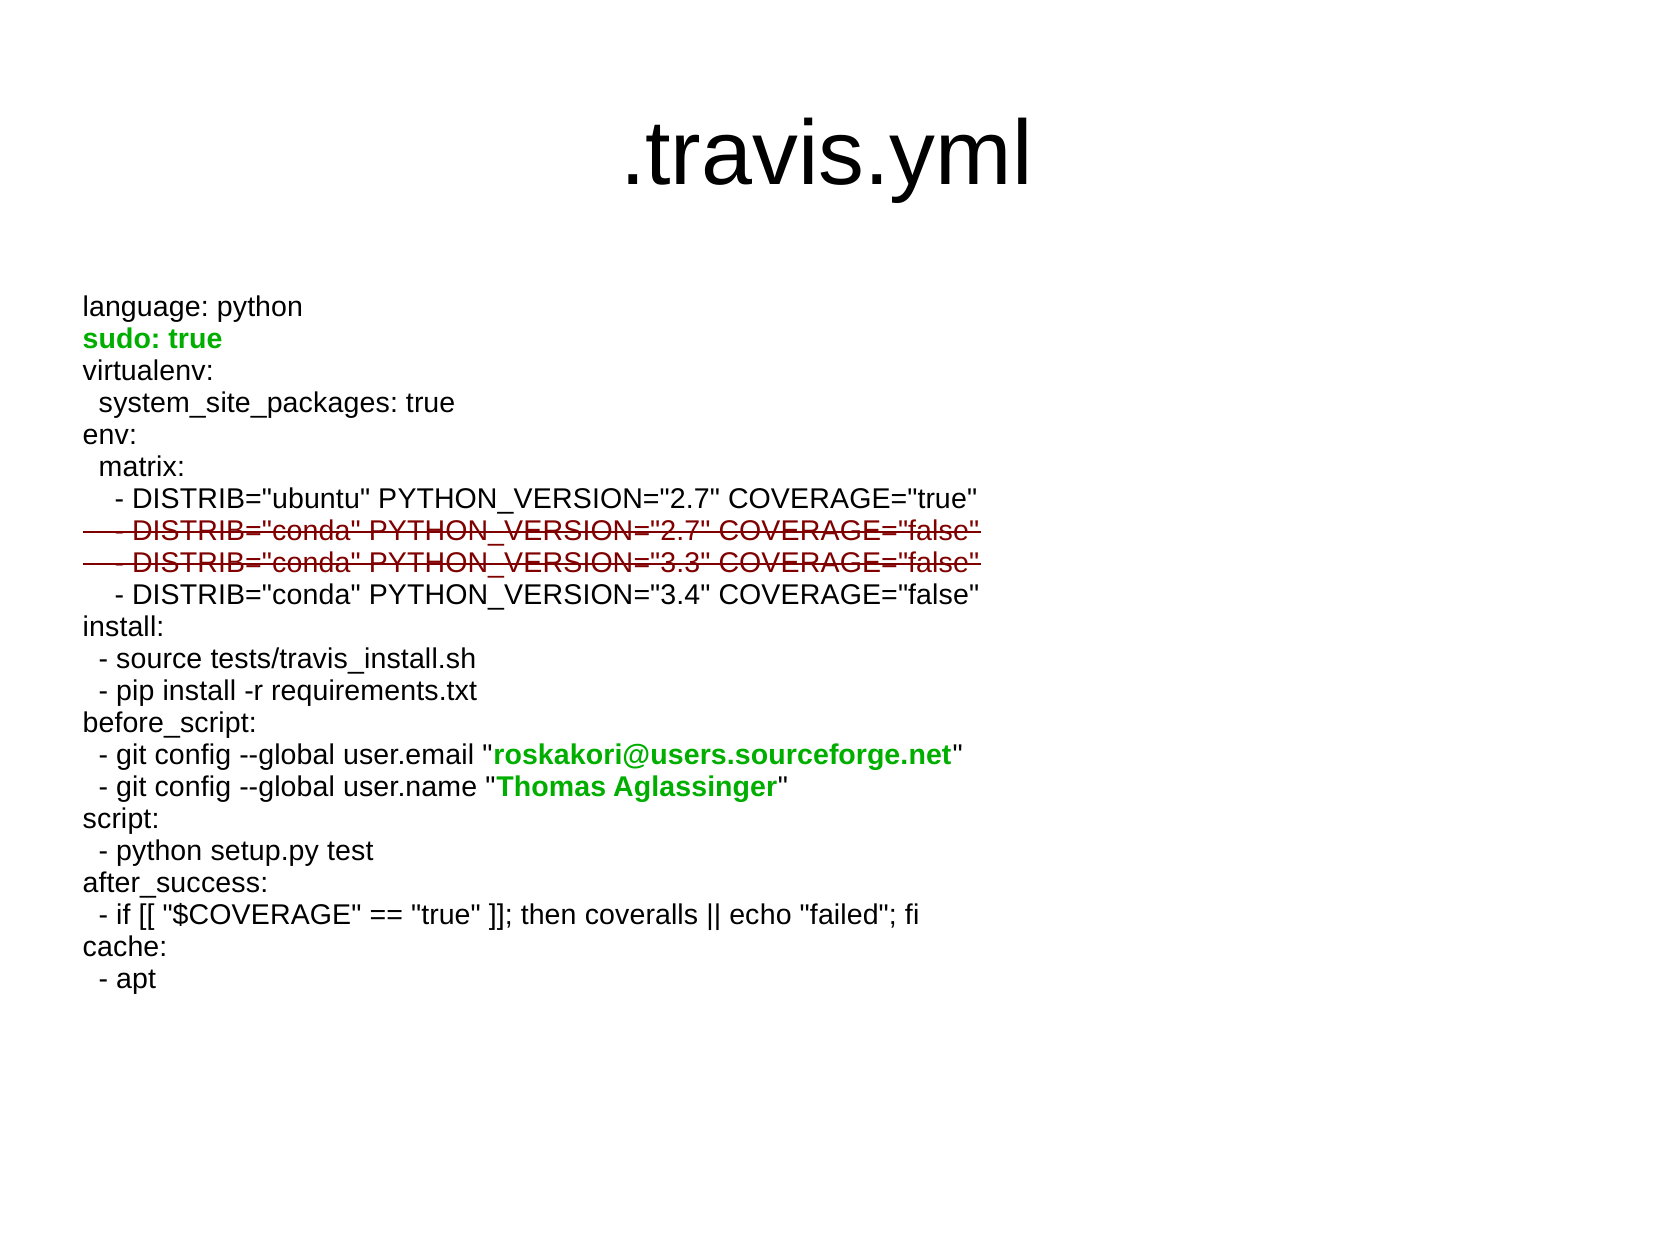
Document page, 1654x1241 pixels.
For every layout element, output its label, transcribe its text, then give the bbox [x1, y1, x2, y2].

title .travis.yml [82, 49, 1571, 257]
list language: python sudo: true virtualenv: system_site_packages: true env: matrix: - DISTRIB="ubuntu" PYTHON_VERSION="2.7" COVERAGE="true" - DISTRIB="conda" PYTHON_VERSION="2.7" COVERAGE="false" - DISTRIB="conda" PYTHON_VERSION="3.3" COVERAGE="false" - DISTRIB="conda" PYTHON_VERSION="3.4" COVERAGE="false" install: - source tests/travis_install.sh - pip install -r requirements.txt before_script: - git config --global user.email "roskakori@users.sourceforge.net" - git config --global user.name "Thomas Aglassinger" script: - python setup.py test after_success: - if [[ "$COVERAGE" == "true" ]]; then coveralls || echo "failed"; fi cache: - apt [82, 290, 1571, 1010]
